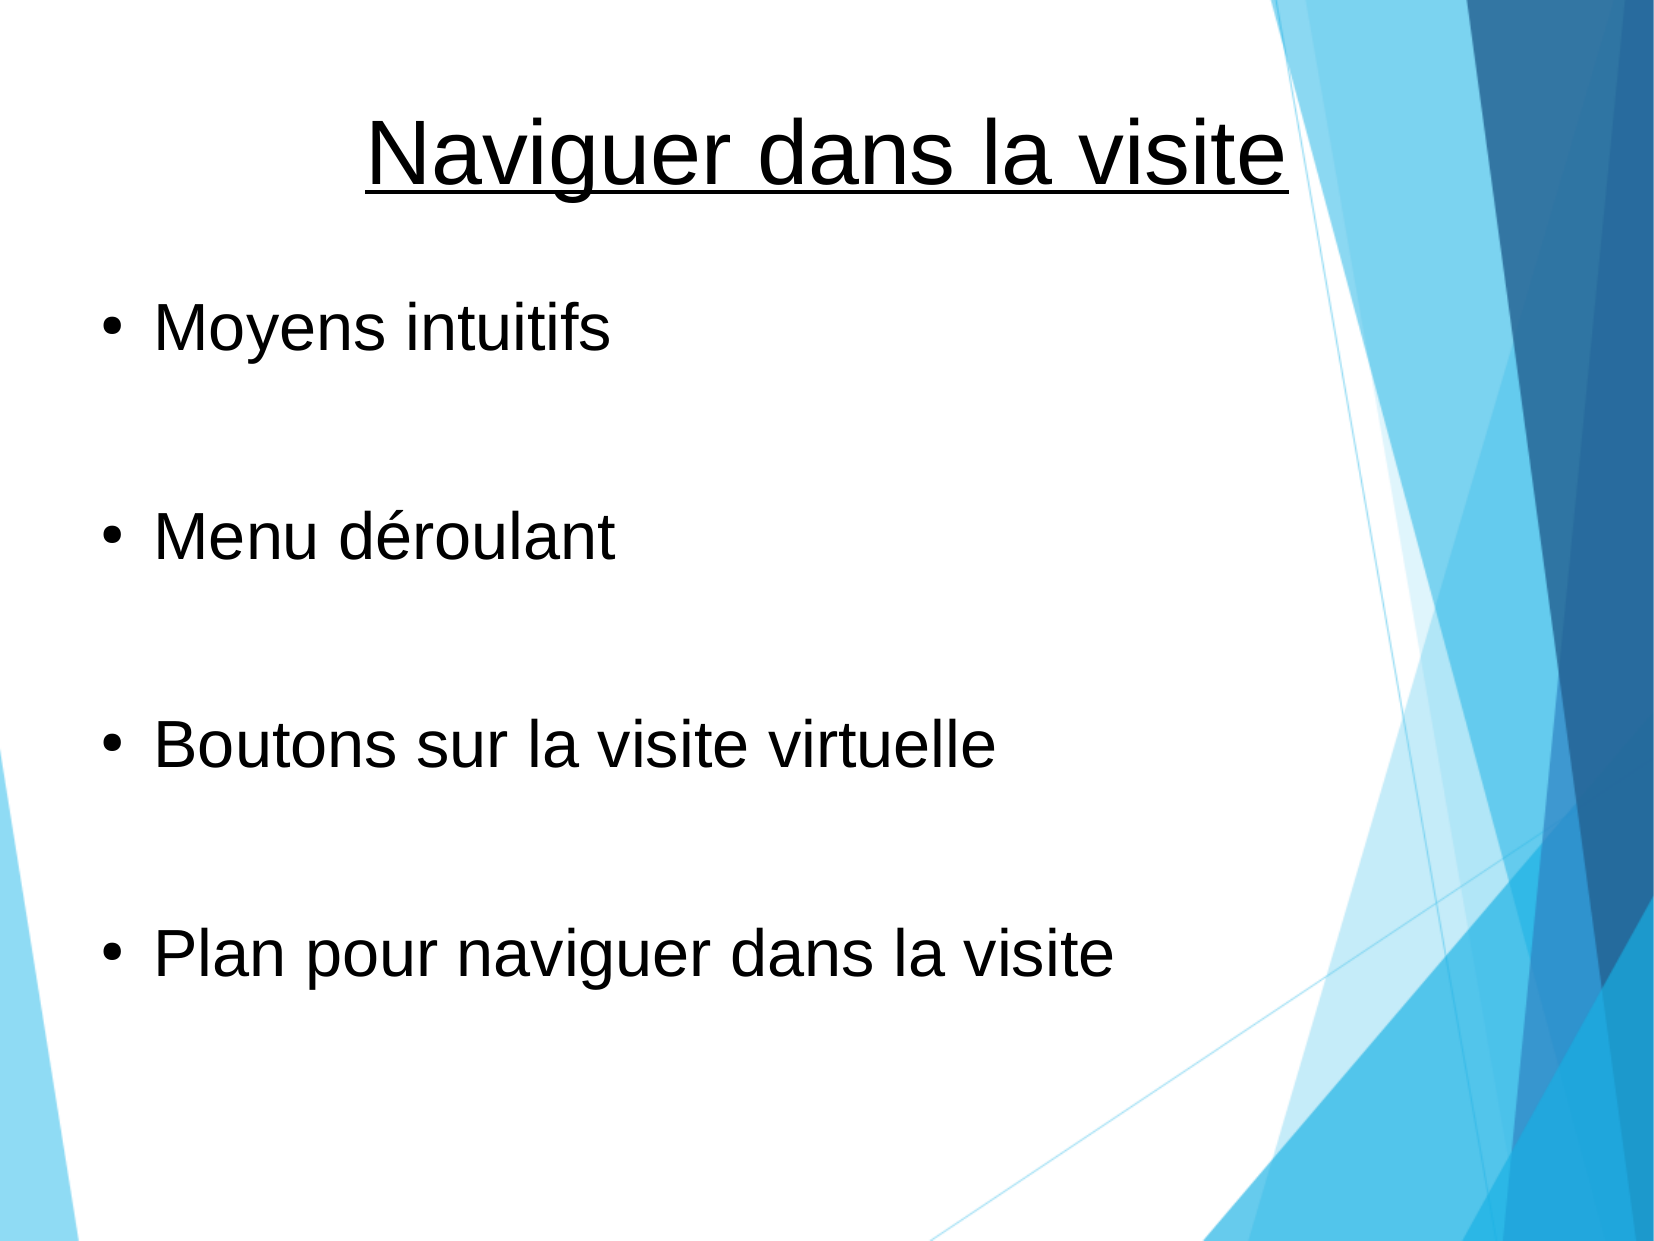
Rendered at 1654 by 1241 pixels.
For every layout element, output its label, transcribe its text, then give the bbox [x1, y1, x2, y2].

list Moyens intuitifs Menu déroulant Boutons sur la visite virtuelle Plan pour naviguer dans la visite [82, 290, 1571, 1010]
picture [0, 0, 1654, 1241]
title Naviguer dans la visite [82, 49, 1571, 257]
